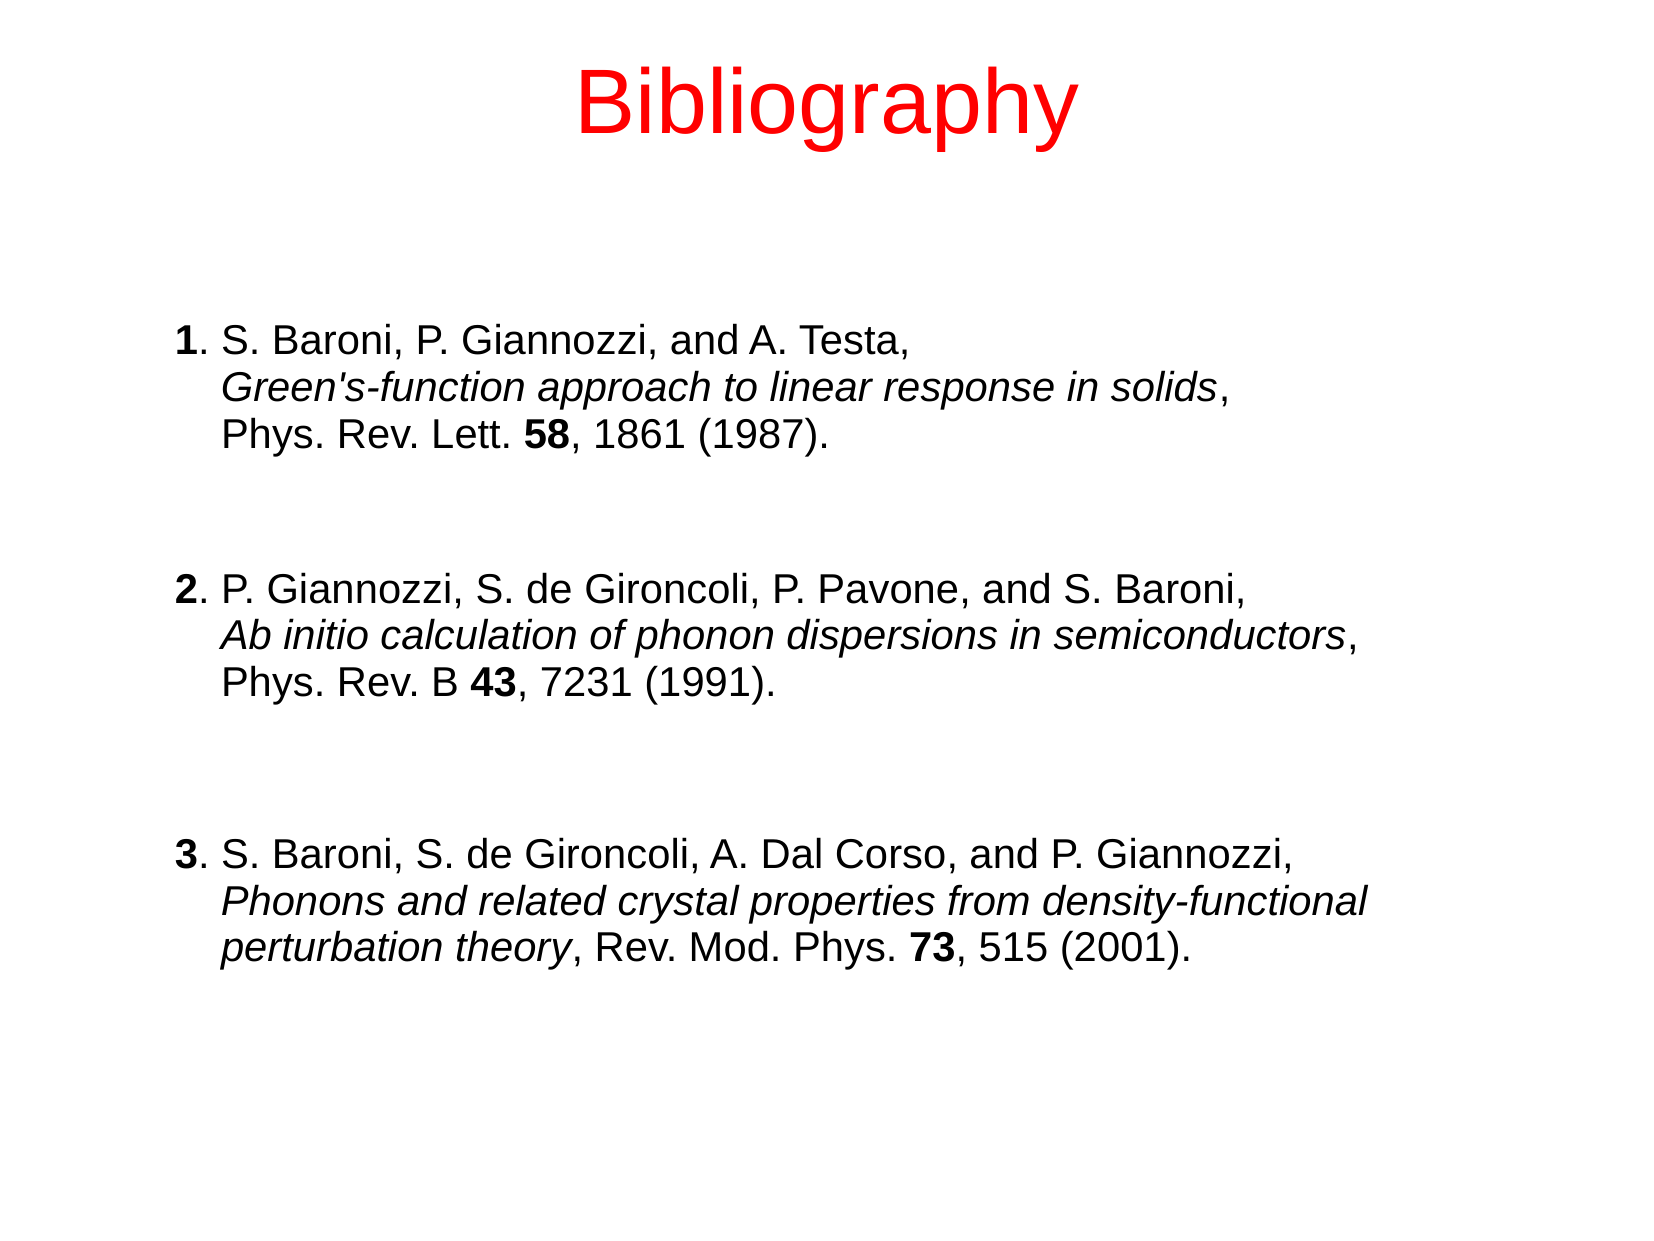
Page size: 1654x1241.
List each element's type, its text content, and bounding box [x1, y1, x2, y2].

list 2. P. Giannozzi, S. de Gironcoli, P. Pavone, and S. Baroni, Ab initio calculation of phonon dispersions in semiconductors, Phys. Rev. B 43, 7231 (1991). [104, 565, 1584, 722]
list 1. S. Baroni, P. Giannozzi, and A. Testa, Green's-function approach to linear response in solids, Phys. Rev. Lett. 58, 1861 (1987). [104, 317, 1584, 462]
title Bibliography [83, 49, 1572, 257]
list 3. S. Baroni, S. de Gironcoli, A. Dal Corso, and P. Giannozzi, Phonons and related crystal properties from density-functional perturbation theory, Rev. Mod. Phys. 73, 515 (2001). [104, 831, 1584, 988]
